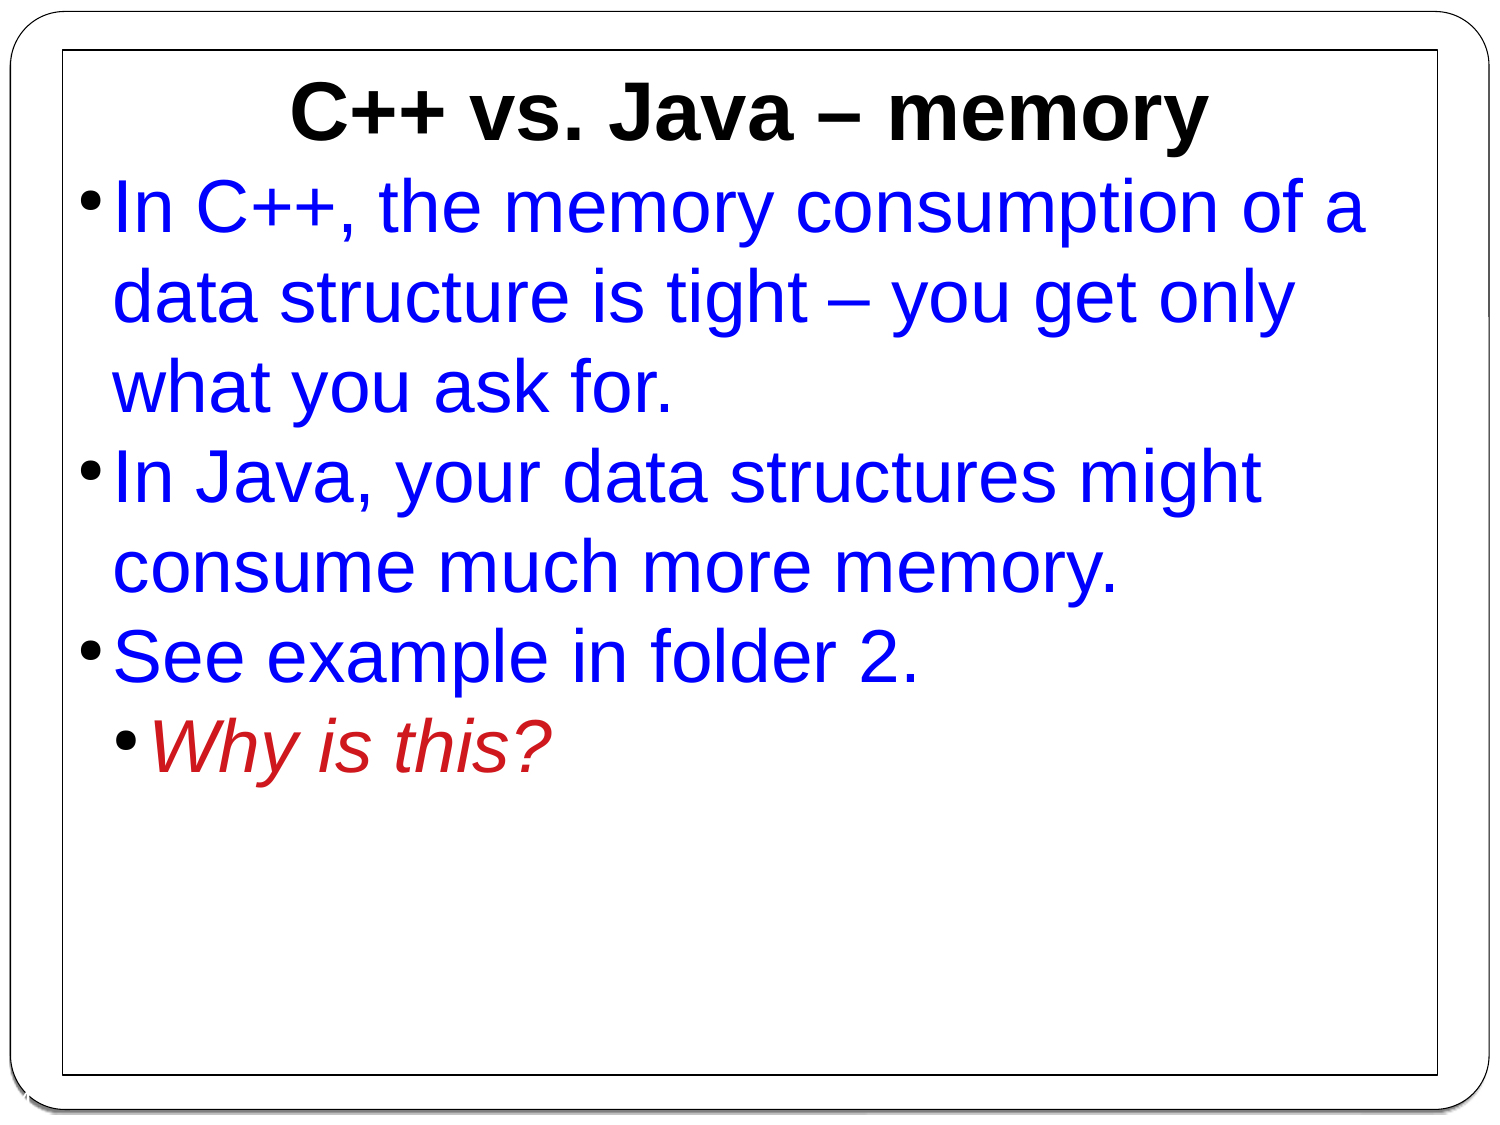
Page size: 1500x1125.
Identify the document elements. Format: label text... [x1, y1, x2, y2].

slide_number <number> [0, 1074, 50, 1125]
text_box C++ vs. Java – memory In C++, the memory consumption of a data structure is tight – you get only what you ask for. In Java, your data structures might consume much more memory. See example in folder 2. Why is this? [62, 50, 1438, 1075]
